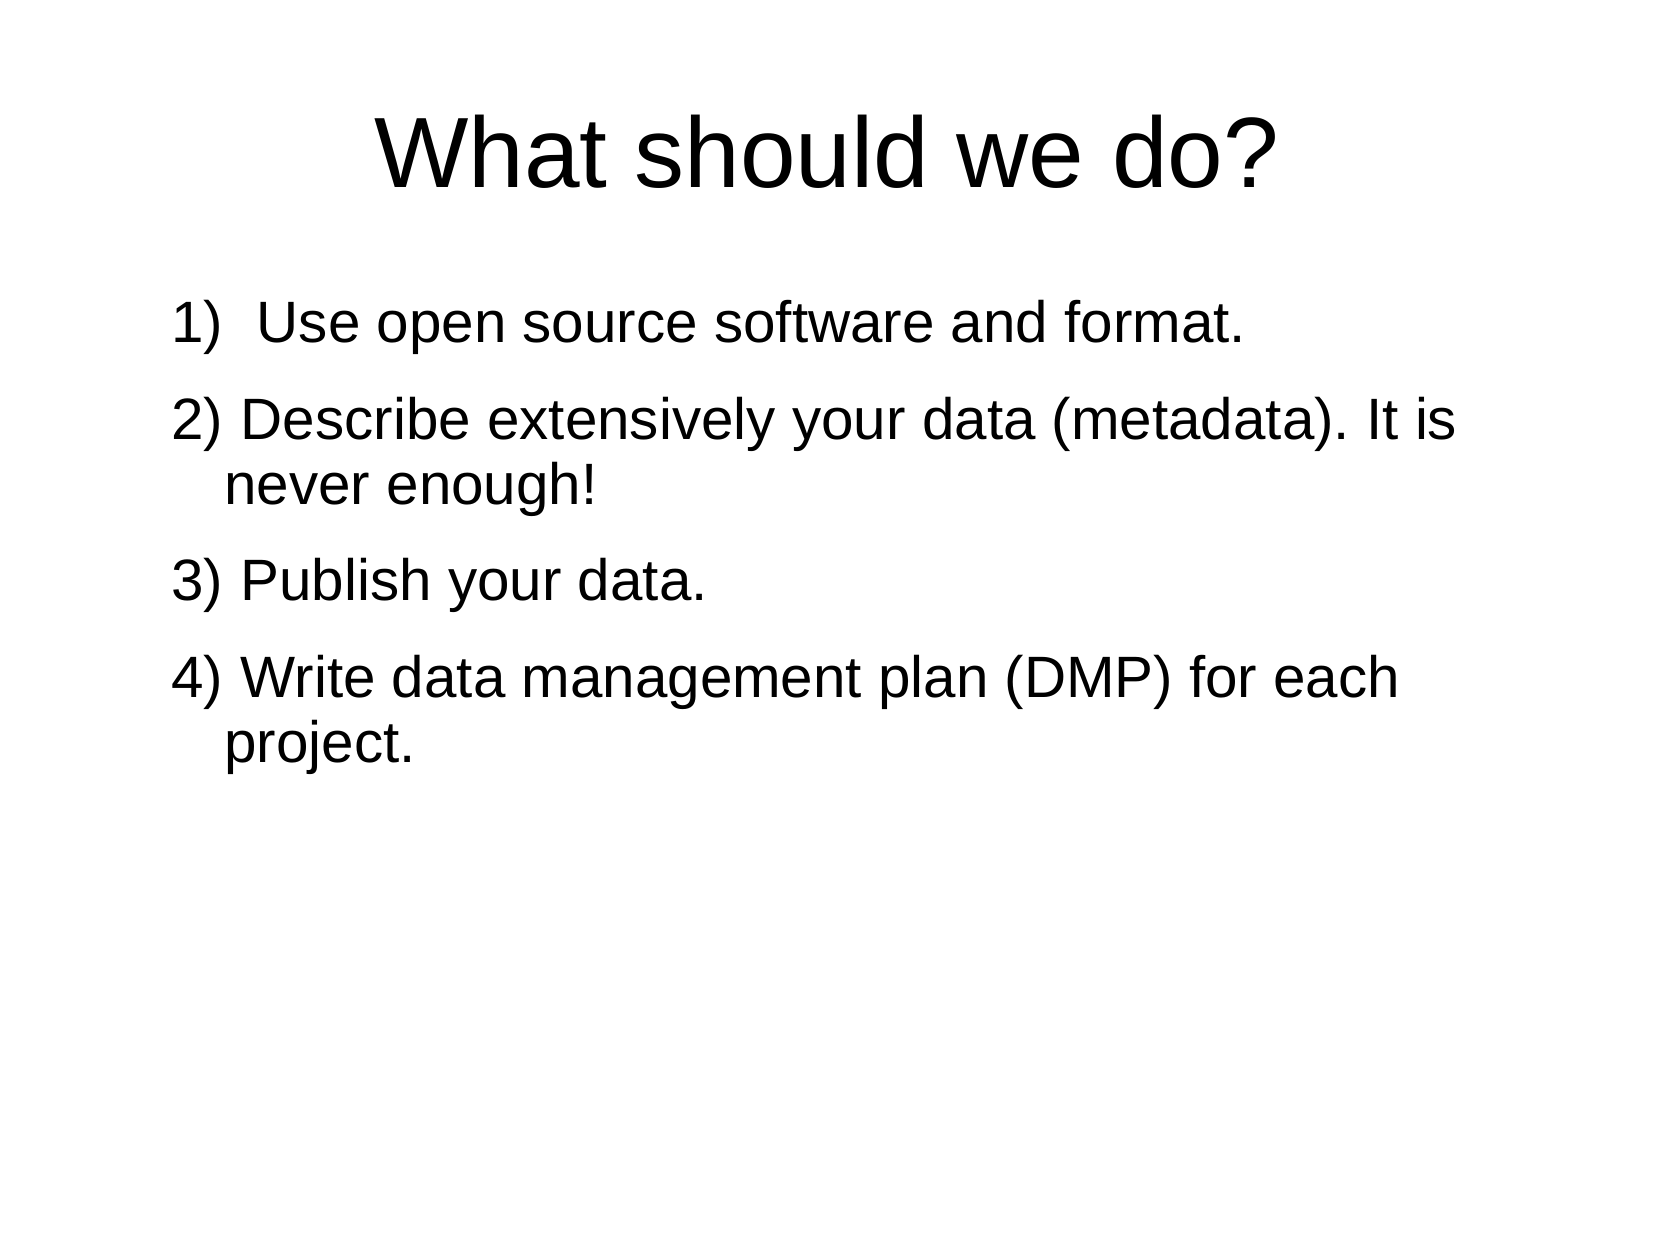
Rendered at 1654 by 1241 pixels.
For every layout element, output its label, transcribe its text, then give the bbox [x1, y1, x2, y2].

title What should we do? [82, 49, 1571, 257]
list Use open source software and format. Describe extensively your data (metadata). It is never enough! Publish your data. Write data management plan (DMP) for each project. [82, 290, 1571, 1010]
